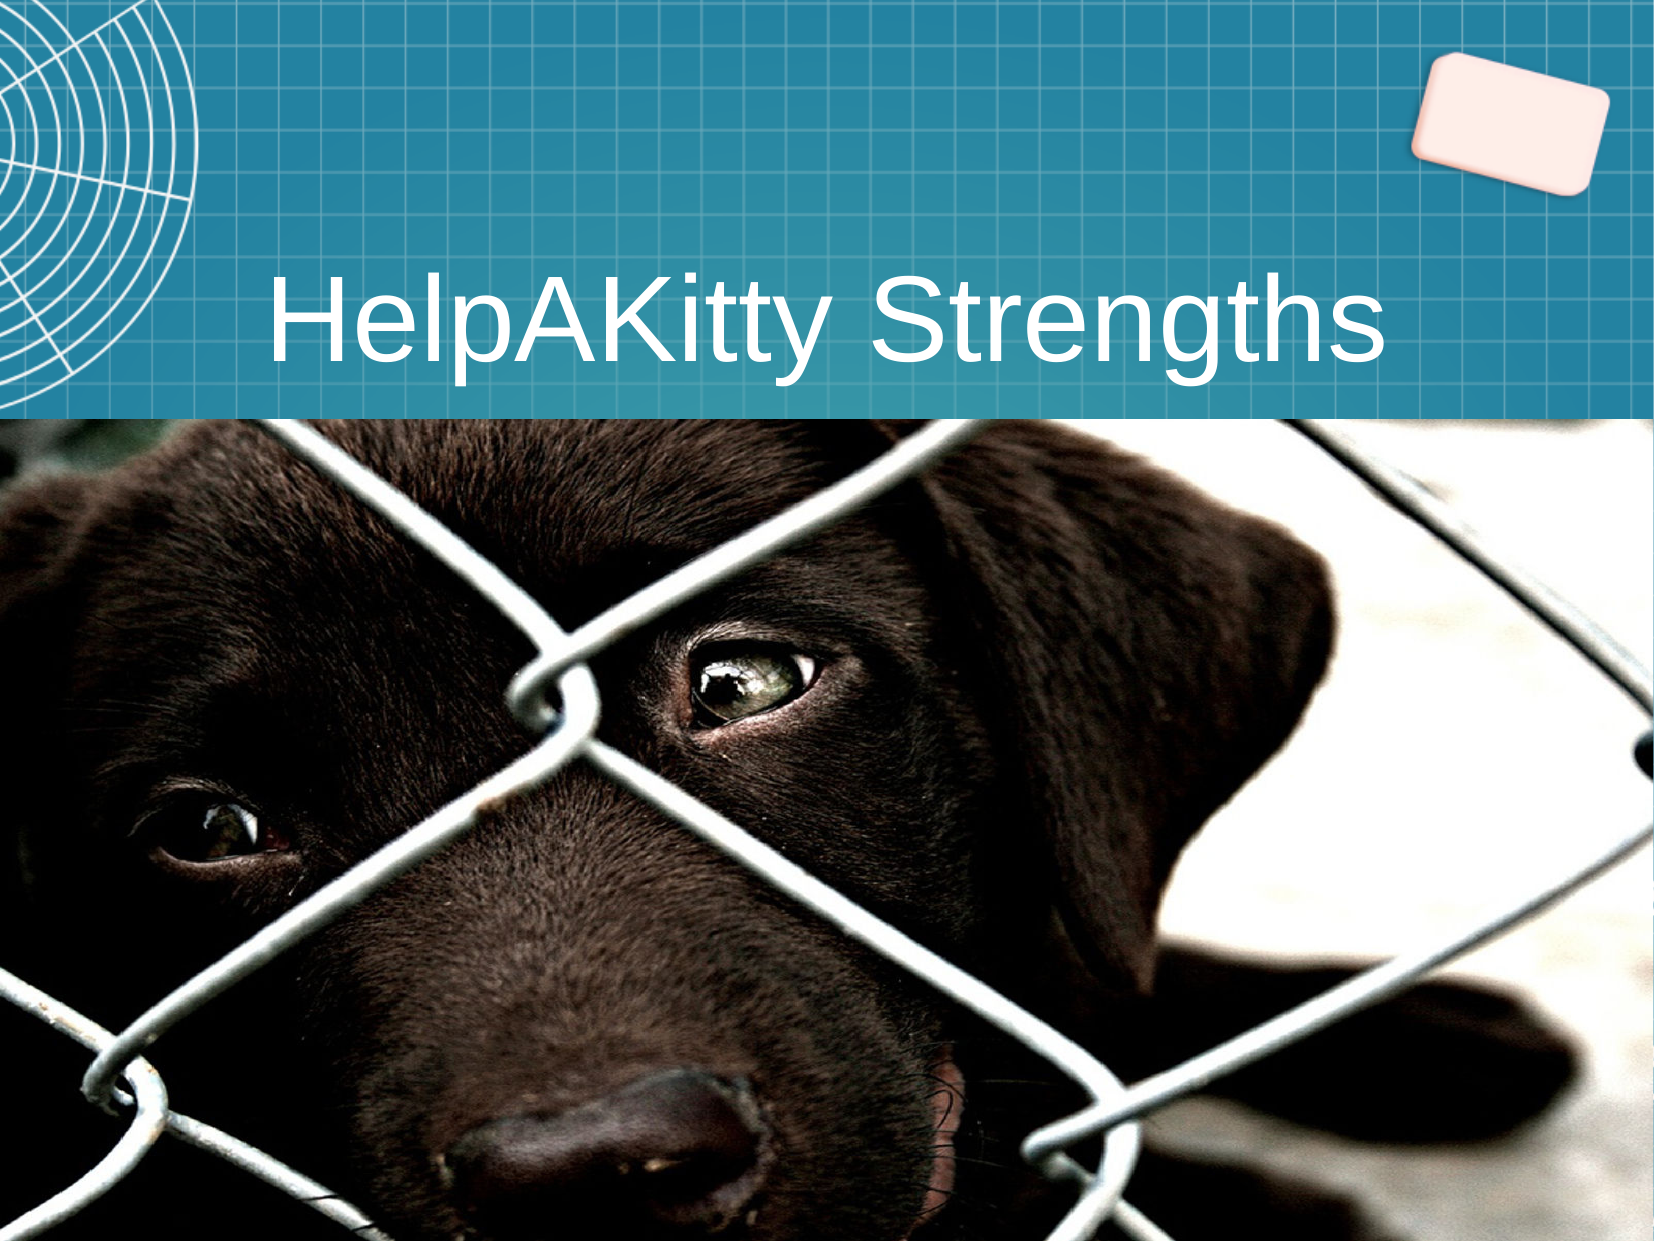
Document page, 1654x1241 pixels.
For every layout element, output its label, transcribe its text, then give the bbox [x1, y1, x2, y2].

picture [0, 0, 1654, 1241]
title HelpAKitty Strengths [82, 177, 1571, 419]
